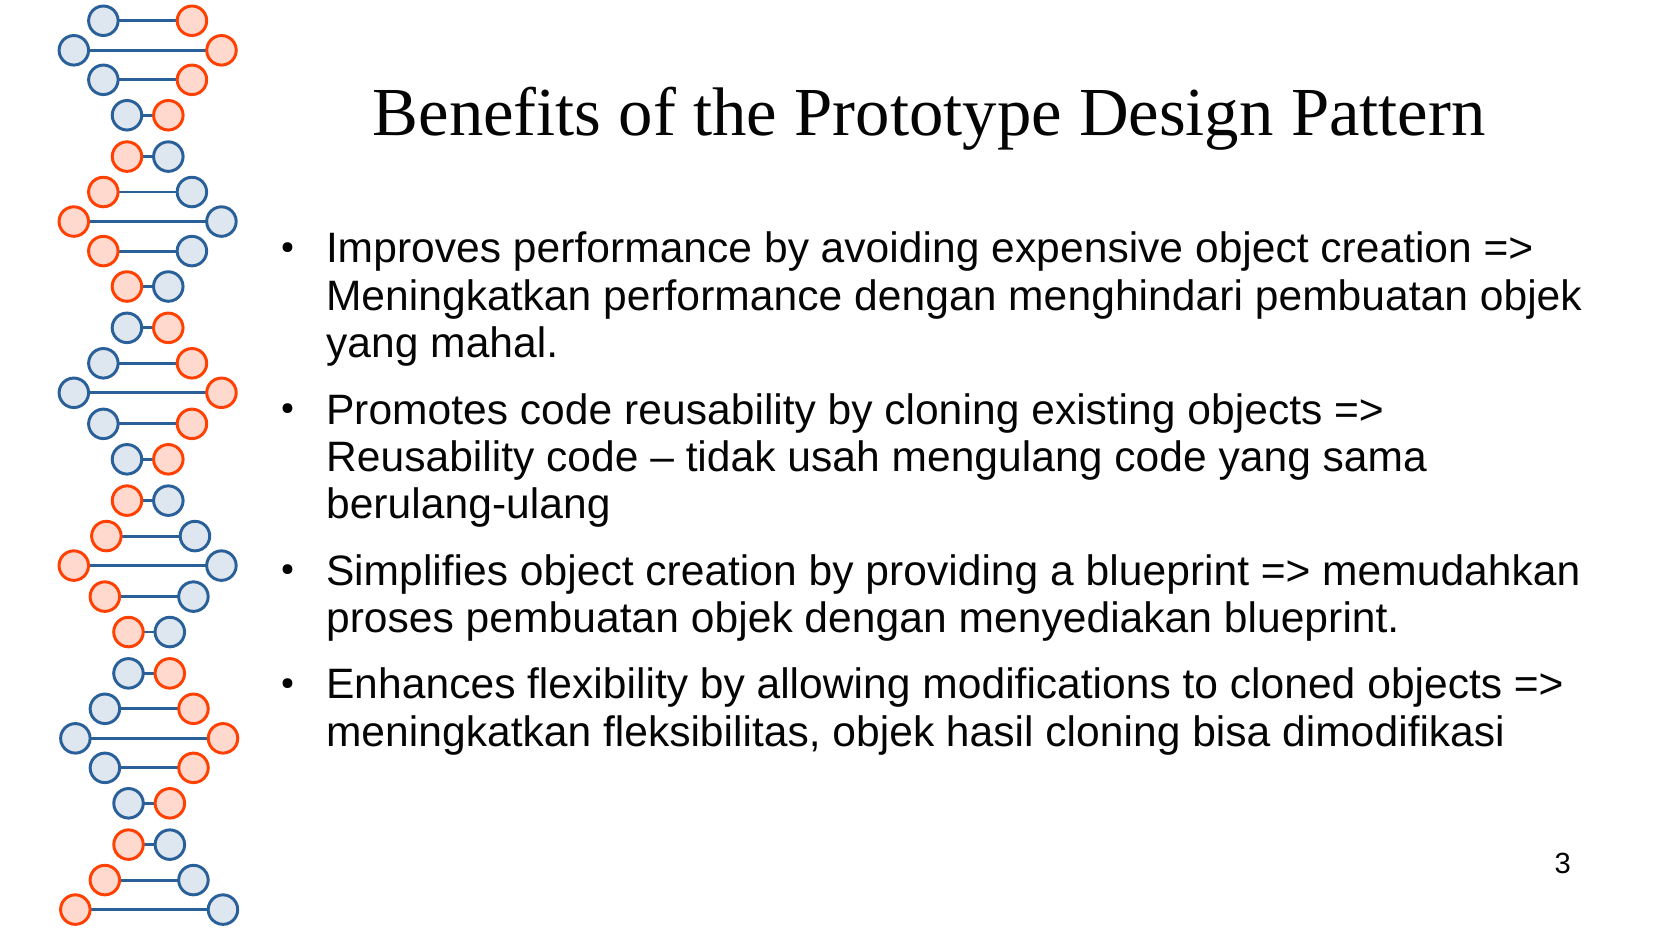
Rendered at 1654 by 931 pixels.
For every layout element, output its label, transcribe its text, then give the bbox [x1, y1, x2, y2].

title Benefits of the Prototype Design Pattern [265, 35, 1595, 189]
list Improves performance by avoiding expensive object creation => Meningkatkan performance dengan menghindari pembuatan objek yang mahal. Promotes code reusability by cloning existing objects => Reusability code – tidak usah mengulang code yang sama berulang-ulang Simplifies object creation by providing a blueprint => memudahkan proses pembuatan objek dengan menyediakan blueprint. Enhances flexibility by allowing modifications to cloned objects => meningkatkan fleksibilitas, objek hasil cloning bisa dimodifikasi [265, 224, 1595, 764]
